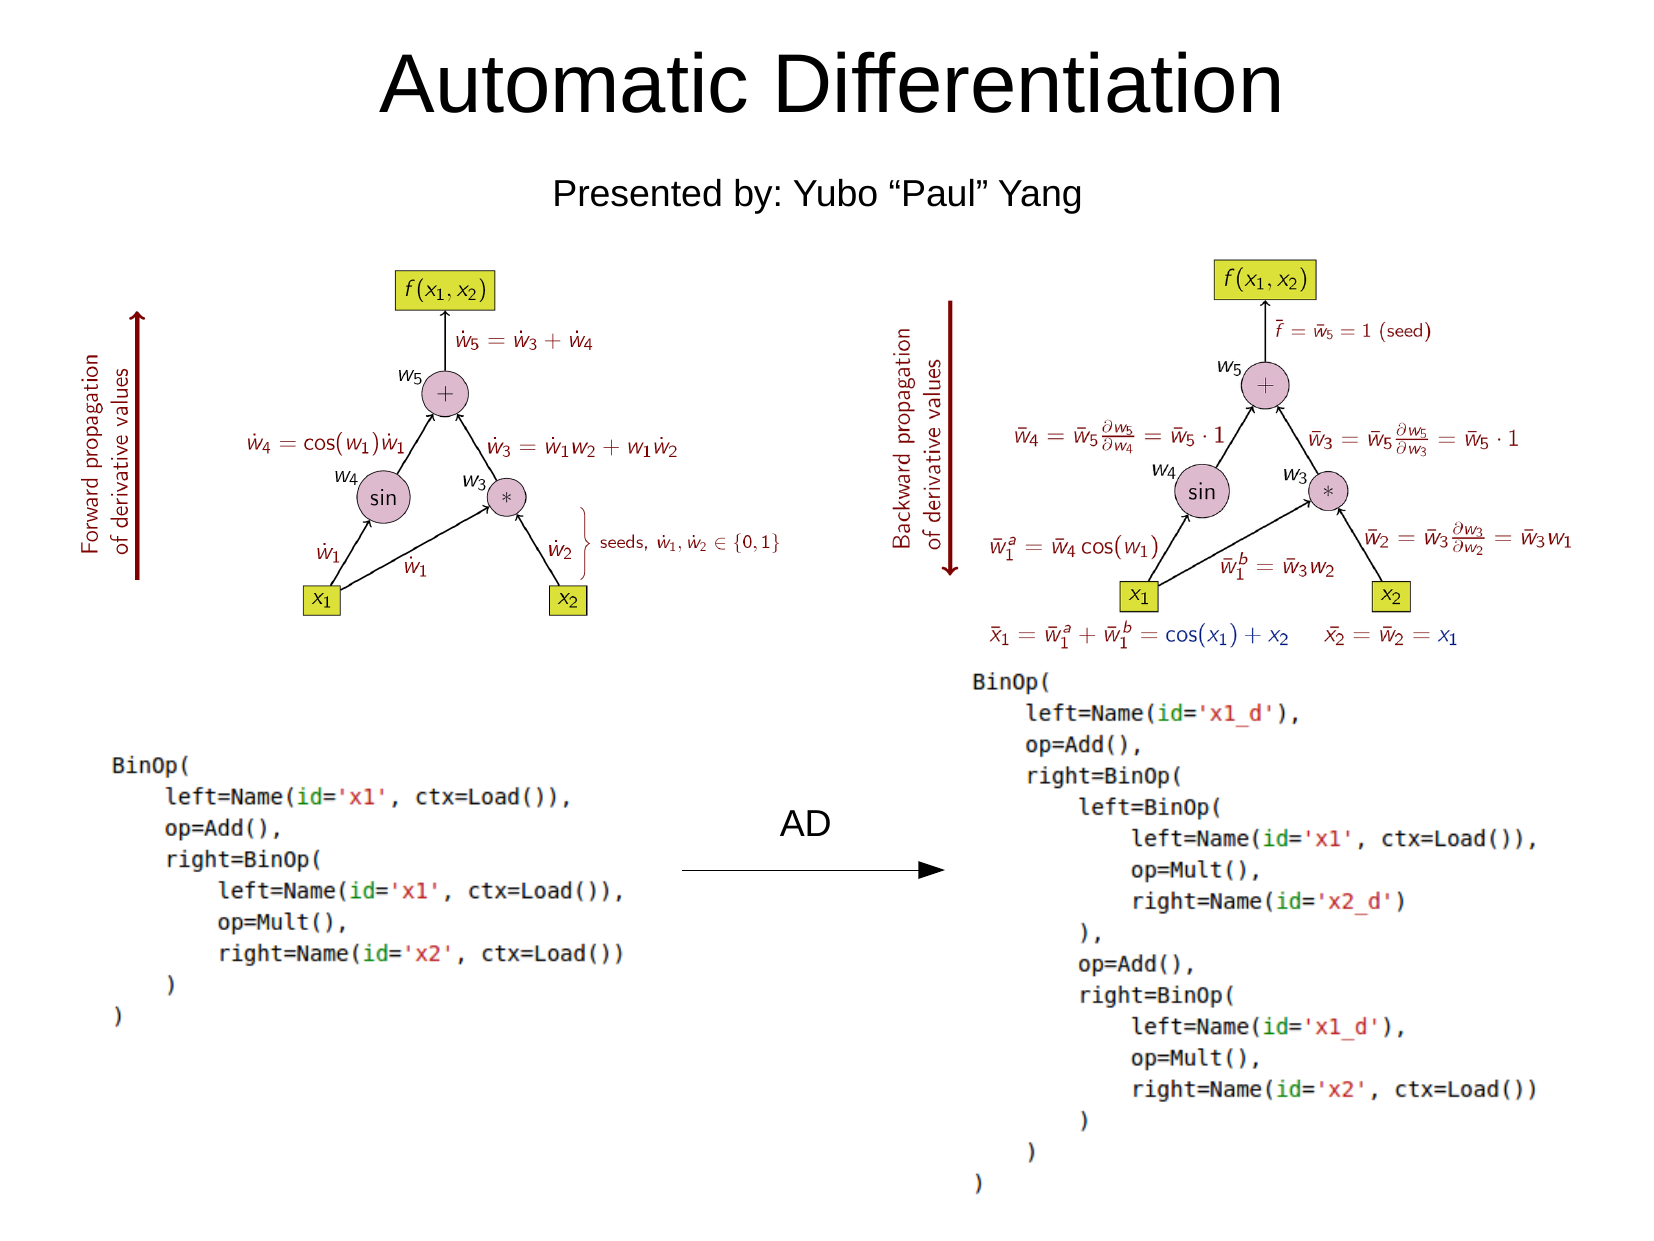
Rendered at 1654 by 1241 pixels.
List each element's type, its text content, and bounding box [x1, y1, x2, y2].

text_box Presented by: Yubo “Paul” Yang [60, 165, 1576, 222]
picture [889, 247, 1593, 657]
picture [78, 261, 780, 620]
text_box AD [765, 795, 871, 852]
text_box Automatic Differentiation [60, 30, 1606, 139]
picture [80, 742, 682, 1036]
picture [953, 660, 1577, 1210]
